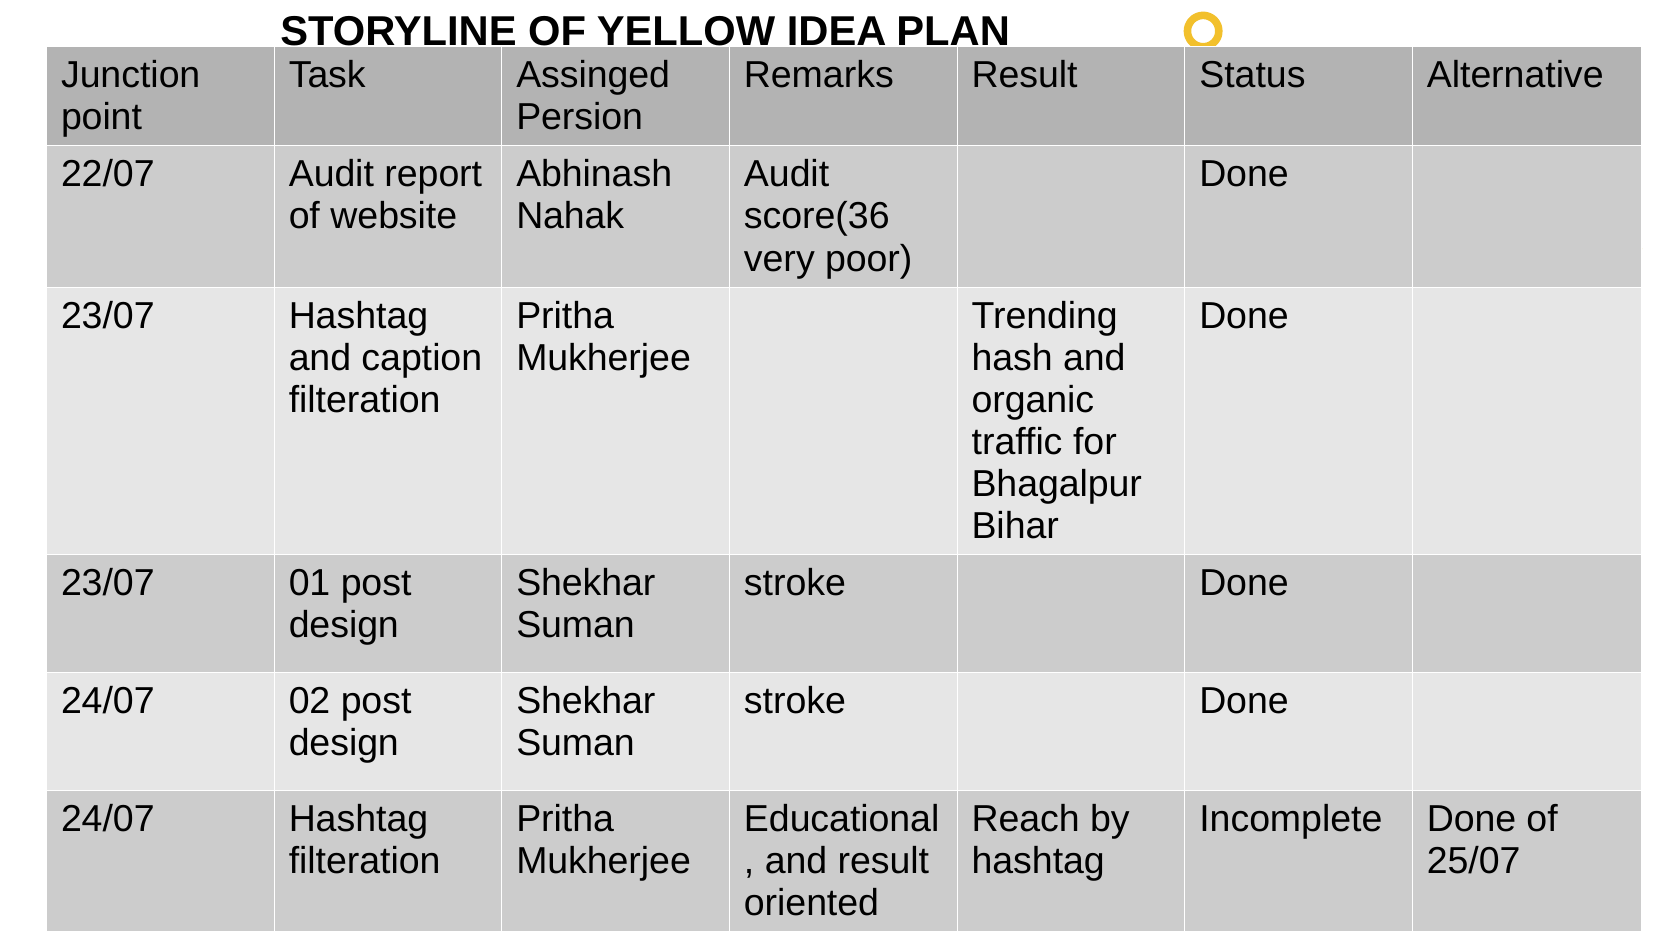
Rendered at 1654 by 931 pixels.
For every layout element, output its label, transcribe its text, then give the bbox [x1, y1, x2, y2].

table_cell Incomplete [1185, 791, 1412, 931]
table_header Assinged Persion [502, 47, 729, 145]
table_cell Educational , and result oriented [730, 791, 957, 931]
table_cell Done [1185, 555, 1412, 672]
table_cell Hashtag filteration [275, 791, 501, 931]
table_cell stroke [730, 673, 957, 790]
table_cell Shekhar Suman [502, 673, 729, 790]
table_cell Reach by hashtag [958, 791, 1184, 931]
table_header Result [958, 47, 1184, 145]
table_cell 22/07 [47, 146, 274, 287]
table_cell Done [1185, 146, 1412, 287]
table_cell Hashtag and caption filteration [275, 288, 501, 554]
table_cell 23/07 [47, 288, 274, 554]
text_box STORYLINE OF YELLOW IDEA PLAN [265, 0, 1447, 46]
table_cell [958, 146, 1184, 287]
table_cell 02 post design [275, 673, 501, 790]
table_cell Trending hash and organic traffic for Bhagalpur Bihar [958, 288, 1184, 554]
table_cell [1413, 555, 1641, 672]
table_cell Abhinash Nahak [502, 146, 729, 287]
table_header Remarks [730, 47, 957, 145]
table_cell Audit report of website [275, 146, 501, 287]
table_cell 24/07 [47, 673, 274, 790]
table_header Alternative [1413, 47, 1641, 145]
table_cell [1413, 673, 1641, 790]
table_cell Done of 25/07 [1413, 791, 1641, 931]
table_cell Shekhar Suman [502, 555, 729, 672]
table_cell 23/07 [47, 555, 274, 672]
table_cell 01 post design [275, 555, 501, 672]
table_header Task [275, 47, 501, 145]
table_cell [958, 555, 1184, 672]
table_cell stroke [730, 555, 957, 672]
table_header Status [1185, 47, 1412, 145]
table_cell [958, 673, 1184, 790]
table_cell Pritha Mukherjee [502, 791, 729, 931]
table_header Junction point [47, 47, 274, 145]
table_cell Done [1185, 288, 1412, 554]
table_cell Pritha Mukherjee [502, 288, 729, 554]
table_cell 24/07 [47, 791, 274, 931]
table_cell Audit score(36 very poor) [730, 146, 957, 287]
table_cell [730, 288, 957, 554]
table_cell [1413, 146, 1641, 287]
table_cell Done [1185, 673, 1412, 790]
table_cell [1413, 288, 1641, 554]
